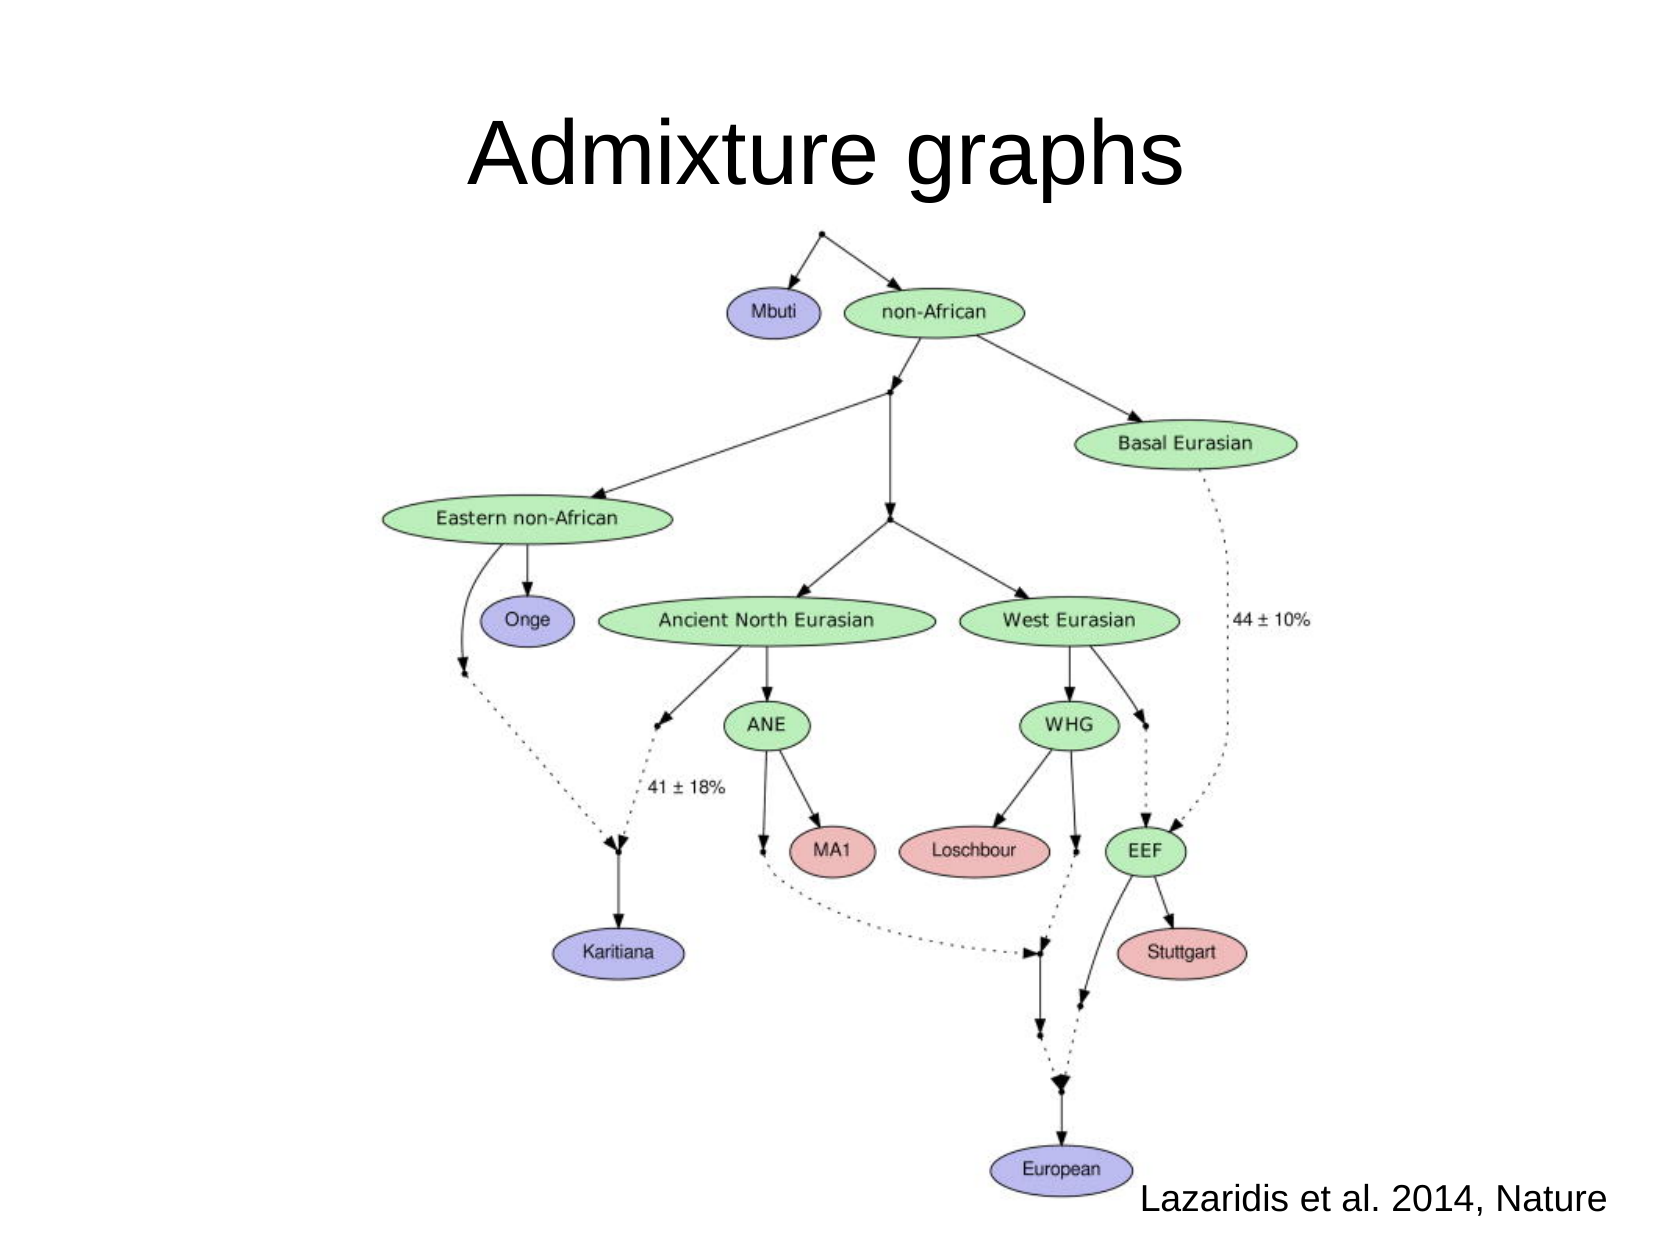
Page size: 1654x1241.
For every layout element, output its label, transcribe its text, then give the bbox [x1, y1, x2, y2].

title Admixture graphs [82, 49, 1571, 257]
picture [375, 224, 1318, 1205]
text_box Lazaridis et al. 2014, Nature [1125, 1170, 1644, 1241]
